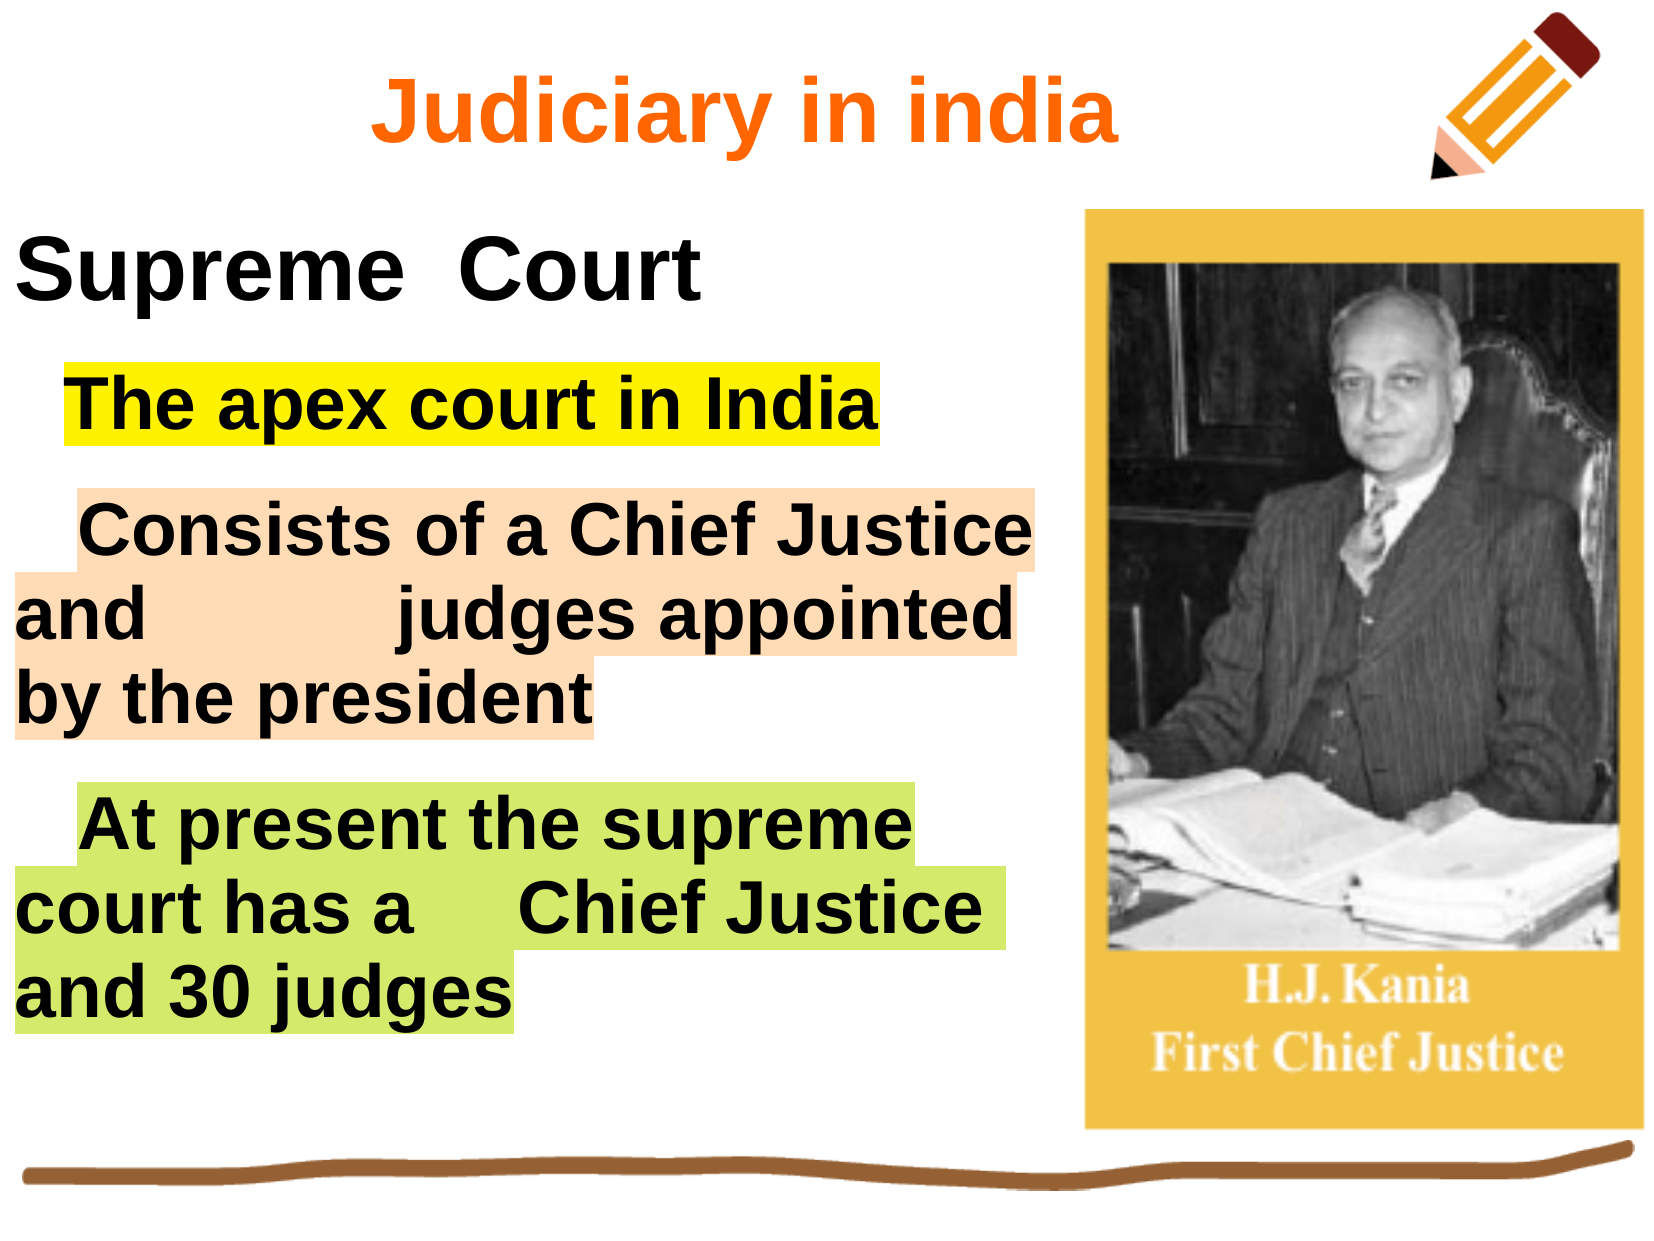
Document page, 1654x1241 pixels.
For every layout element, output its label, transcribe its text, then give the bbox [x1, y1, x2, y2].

picture [22, 209, 1654, 1191]
text_box Supreme Court The apex court in India Consists of a Chief Justice and judges appointed by the president At present the supreme court has a Chief Justice and 30 judges [0, 210, 1081, 1126]
picture [1430, 12, 1601, 181]
title Judiciary in india [82, 49, 1430, 172]
